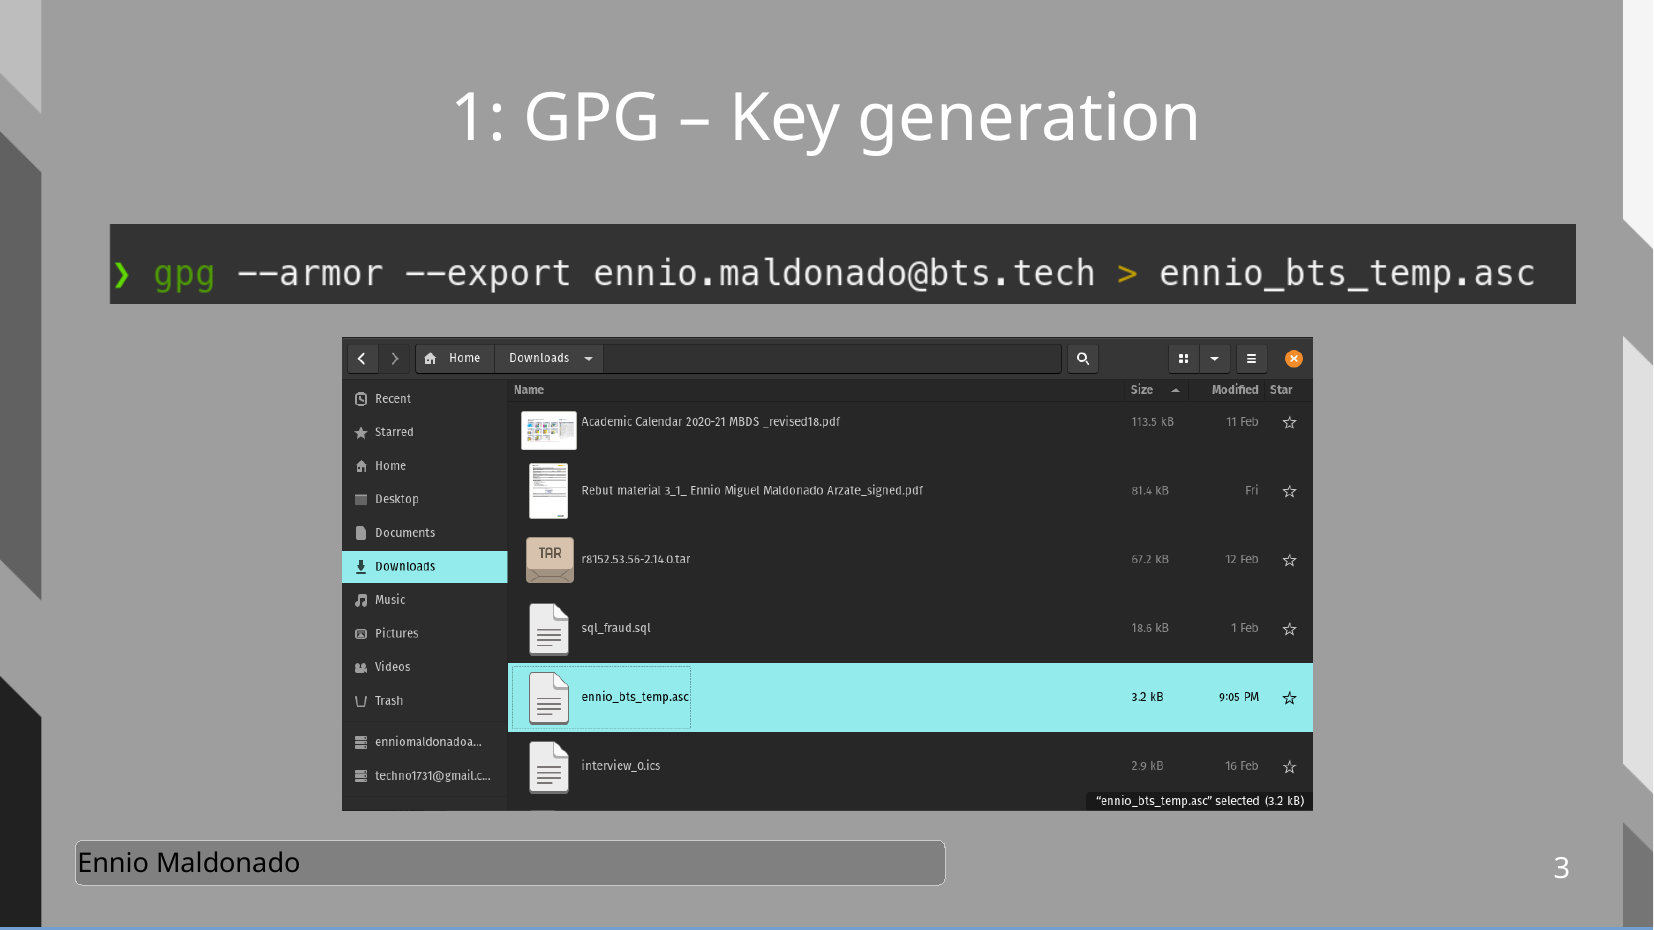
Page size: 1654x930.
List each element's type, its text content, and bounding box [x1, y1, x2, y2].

text_box Ennio Maldonado [75, 840, 946, 886]
picture [0, 0, 1654, 927]
title 1: GPG – Key generation [82, 36, 1571, 193]
